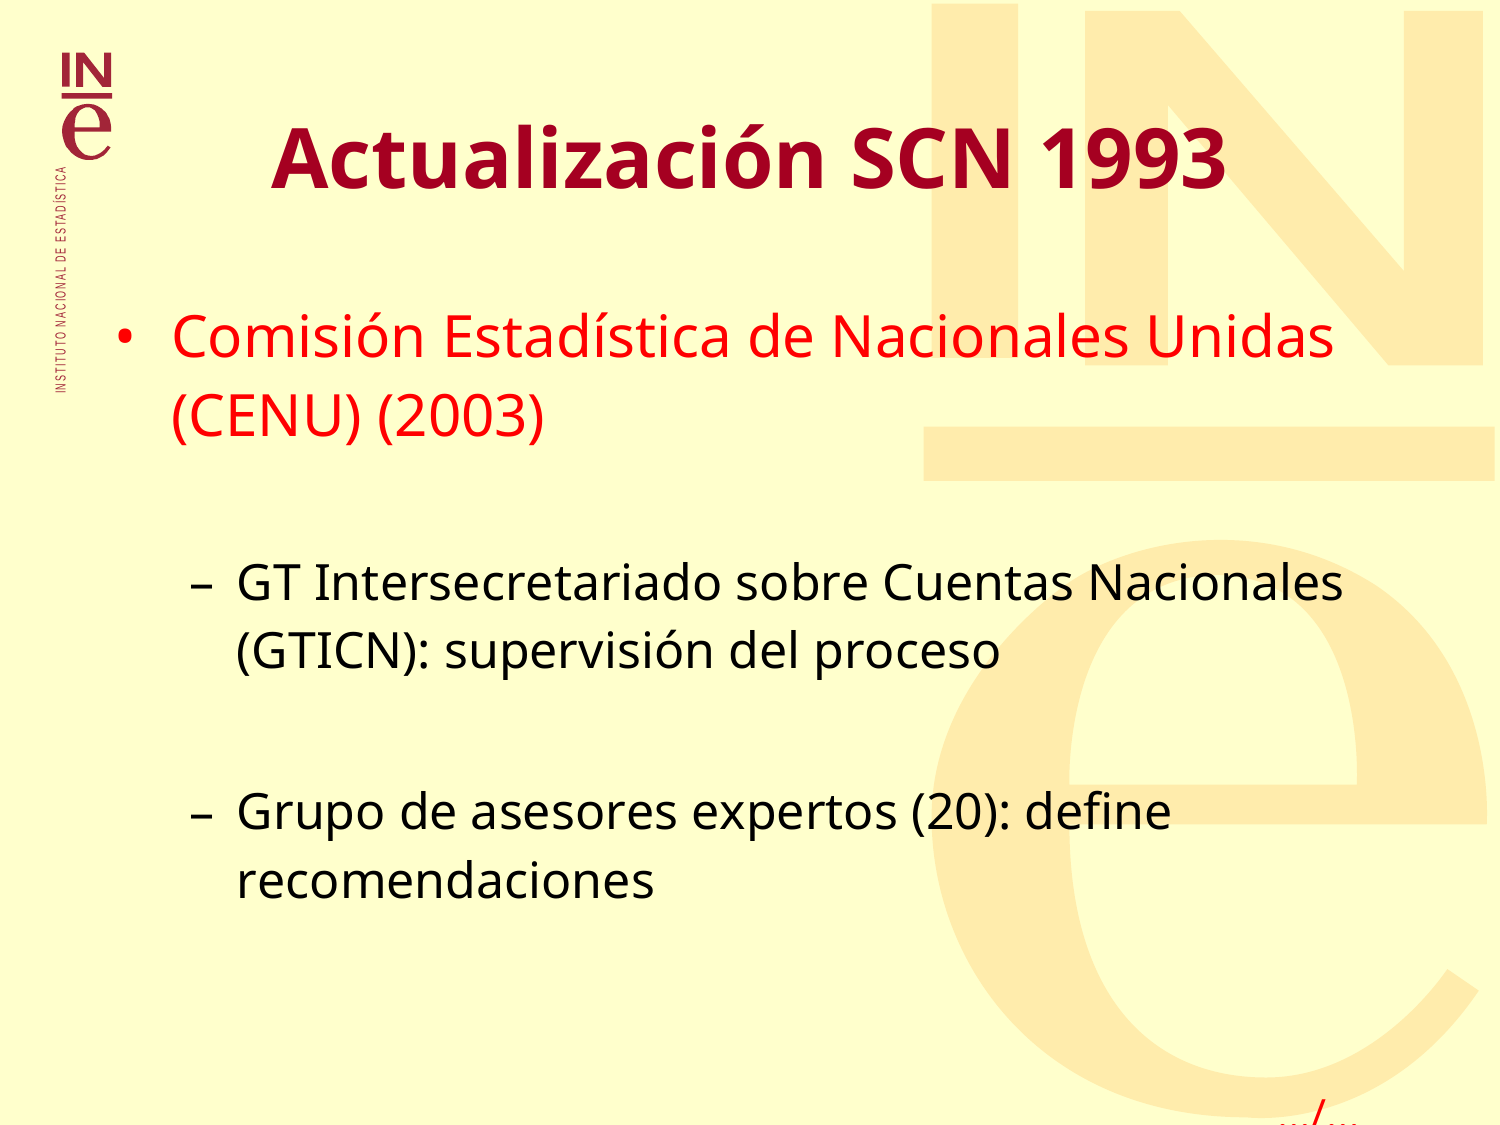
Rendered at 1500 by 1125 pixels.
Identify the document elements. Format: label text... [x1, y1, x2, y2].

list Comisión Estadística de Nacionales Unidas (CENU) (2003) GT Intersecretariado sobre Cuentas Nacionales (GTICN): supervisión del proceso Grupo de asesores expertos (20): define recomendaciones .../... [99, 287, 1375, 1075]
title Actualización SCN 1993 [112, 62, 1388, 250]
